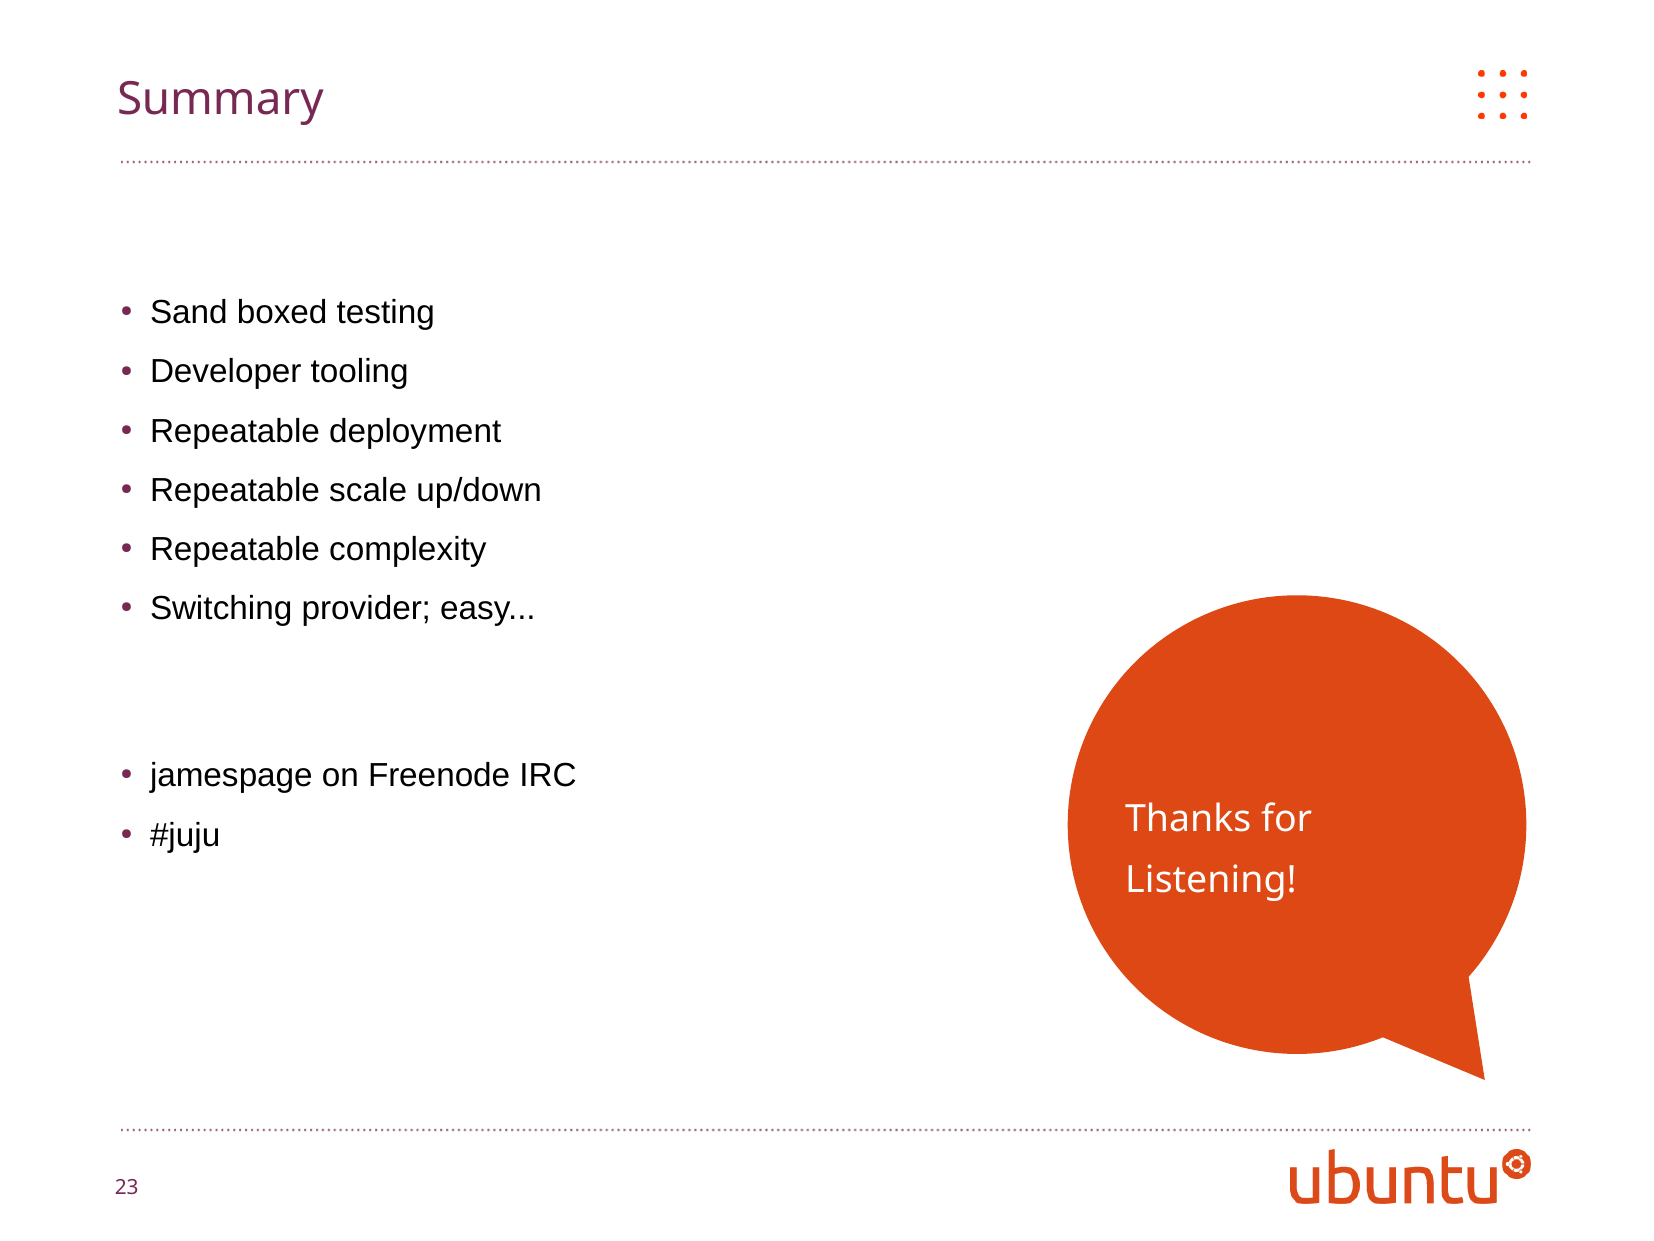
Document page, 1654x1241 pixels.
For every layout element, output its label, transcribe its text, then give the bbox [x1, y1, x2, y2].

picture [111, 1127, 1533, 1134]
text_box Thanks for Listening! [1110, 773, 1501, 871]
picture [1478, 70, 1527, 119]
text_box [1067, 595, 1527, 1081]
picture [111, 159, 1533, 166]
title Summary [117, 71, 1447, 123]
text_box Sand boxed testing Developer tooling Repeatable deployment Repeatable scale up/down Repeatable complexity Switching provider; easy... jamespage on Freenode IRC #juju [105, 224, 1004, 1016]
picture [1290, 1149, 1531, 1204]
